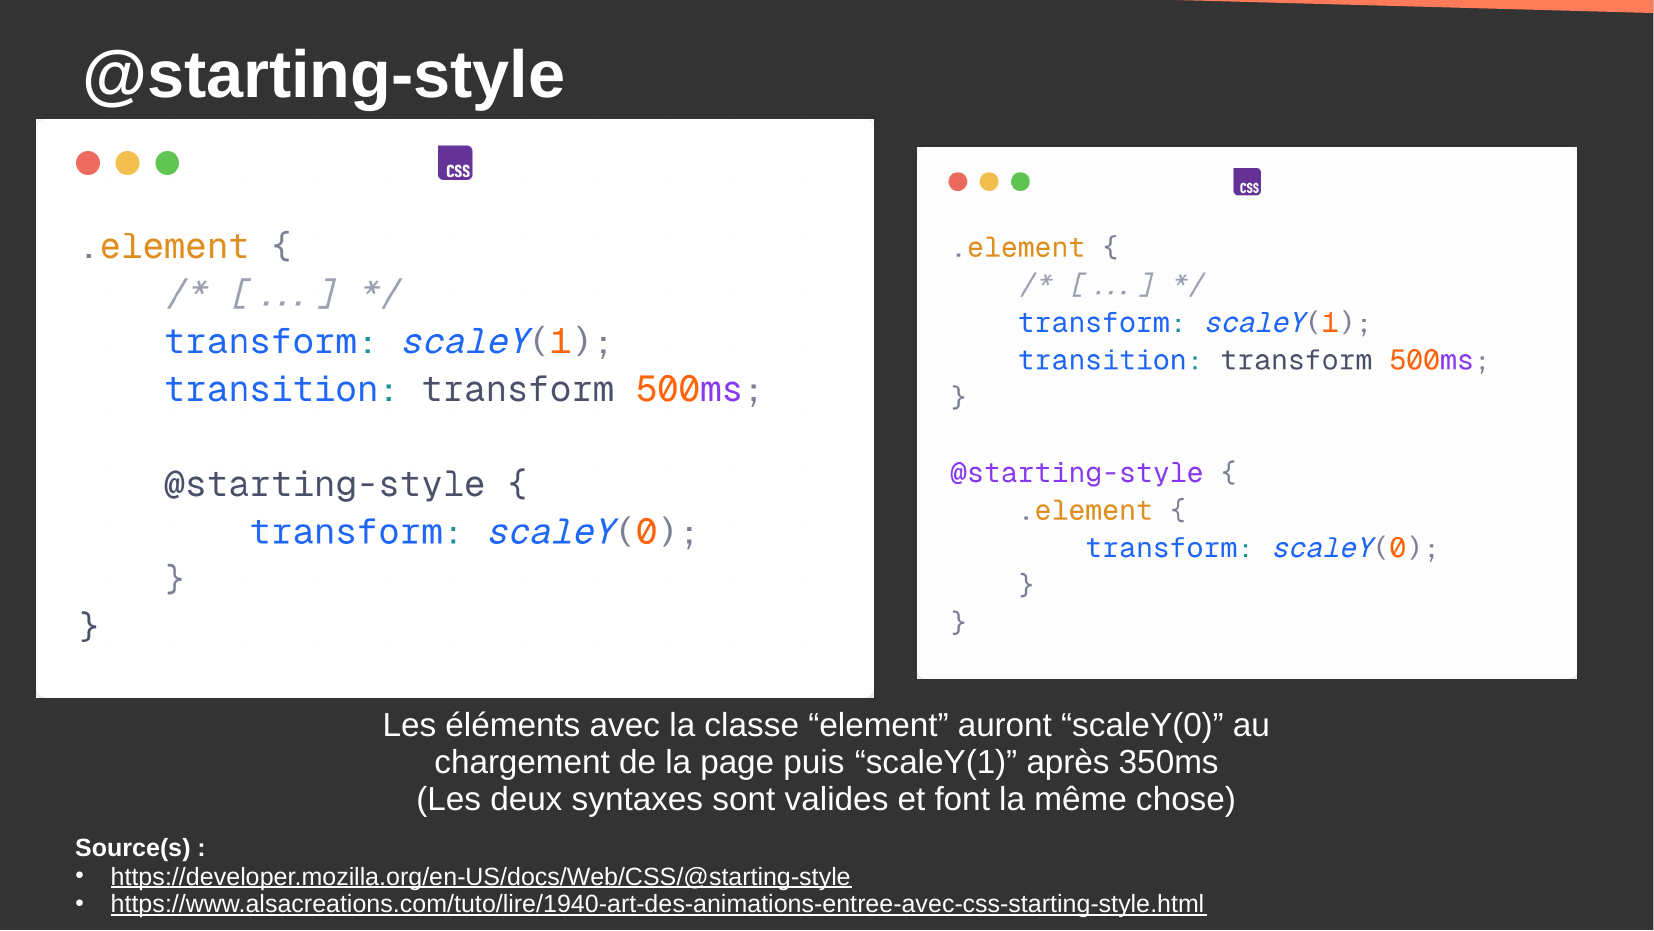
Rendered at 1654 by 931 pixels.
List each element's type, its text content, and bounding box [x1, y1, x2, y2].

text_box Source(s) : https://developer.mozilla.org/en-US/docs/Web/CSS/@starting-style https://www.alsacreations.com/tuto/lire/1940-art-des-animations-entree-avec-css-starting-style.html [60, 826, 1546, 926]
picture [36, 119, 874, 698]
picture [917, 147, 1577, 679]
title @starting-style [82, 37, 1571, 114]
title Les éléments avec la classe “element” auront “scaleY(0)” au chargement de la page puis “scaleY(1)” après 350ms (Les deux syntaxes sont valides et font la même chose) [304, 706, 1349, 818]
text_box [1175, 0, 1654, 14]
